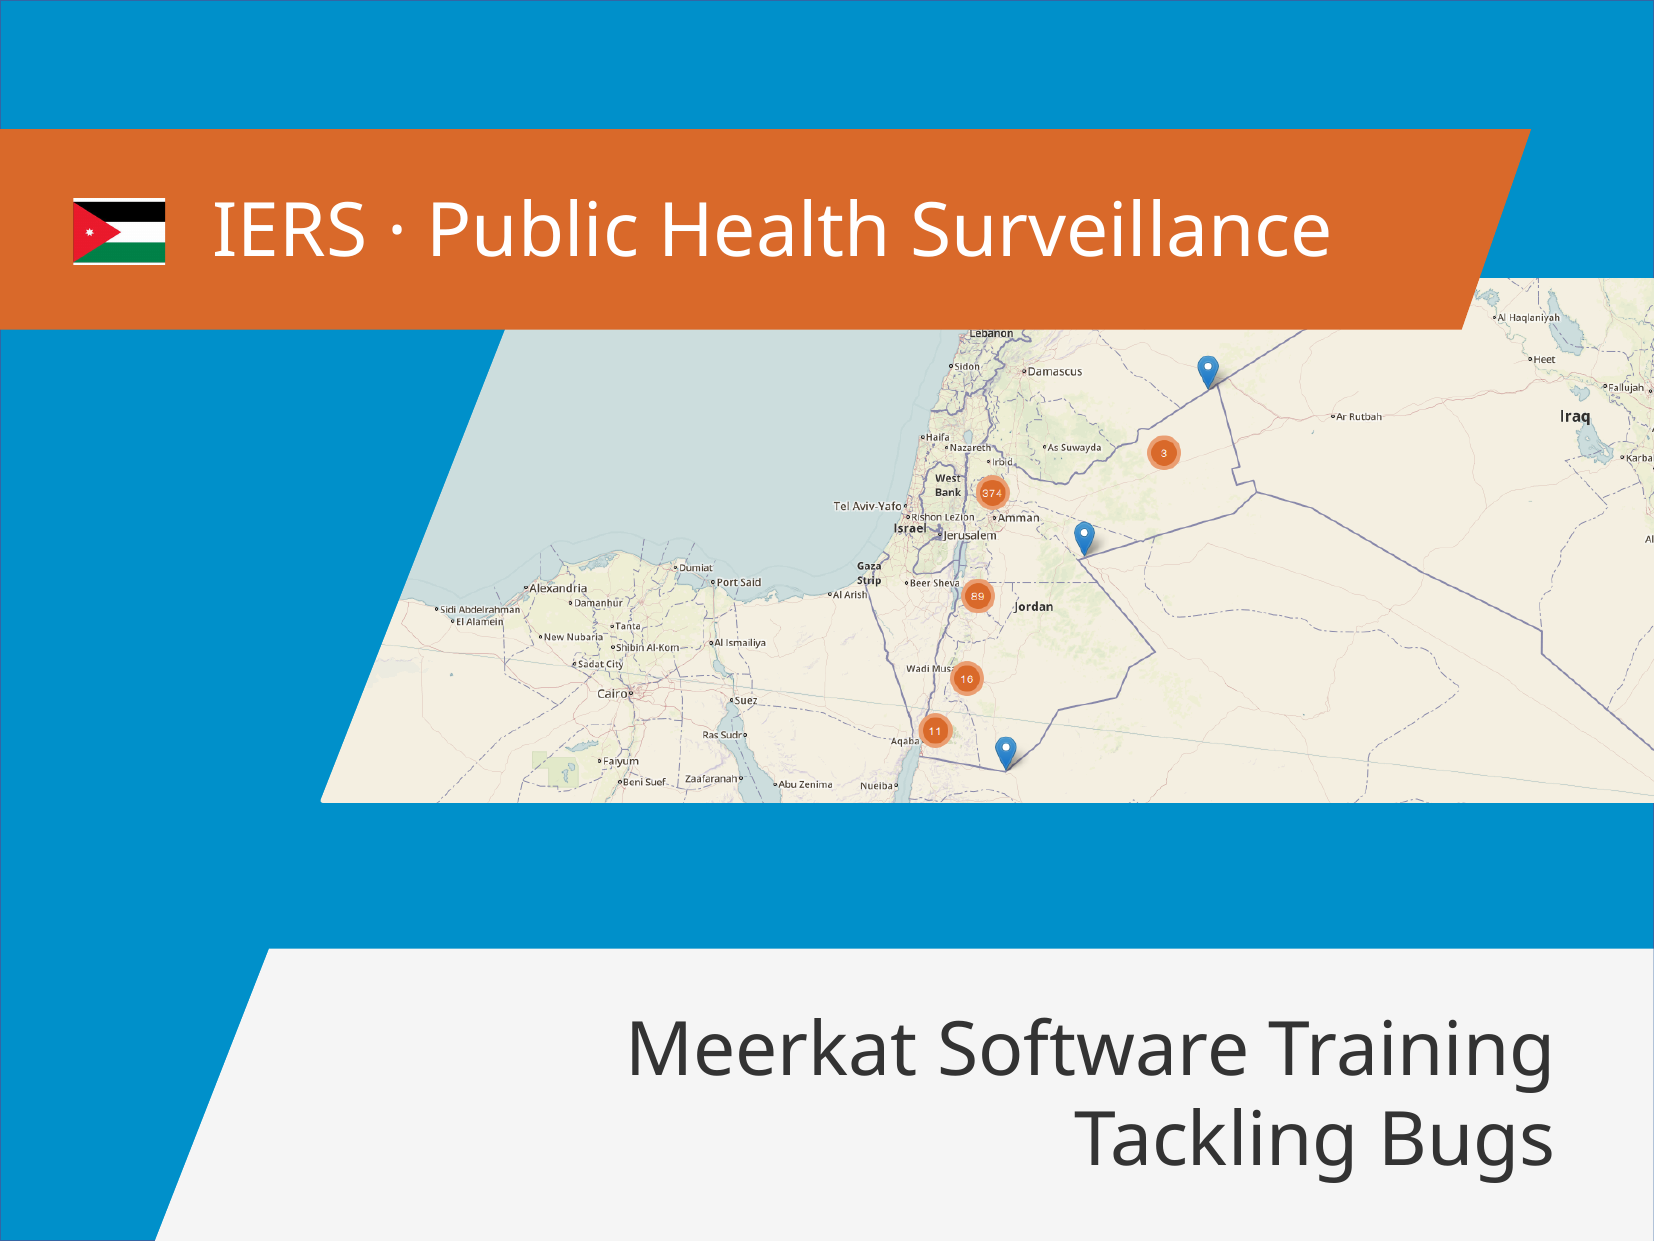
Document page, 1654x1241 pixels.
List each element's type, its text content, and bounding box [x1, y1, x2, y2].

picture [73, 198, 166, 265]
text_box Meerkat Software Training Tackling Bugs [289, 993, 1571, 1241]
text_box IERS · Public Health Surveillance [197, 174, 1577, 340]
text_box [0, 0, 1654, 1241]
